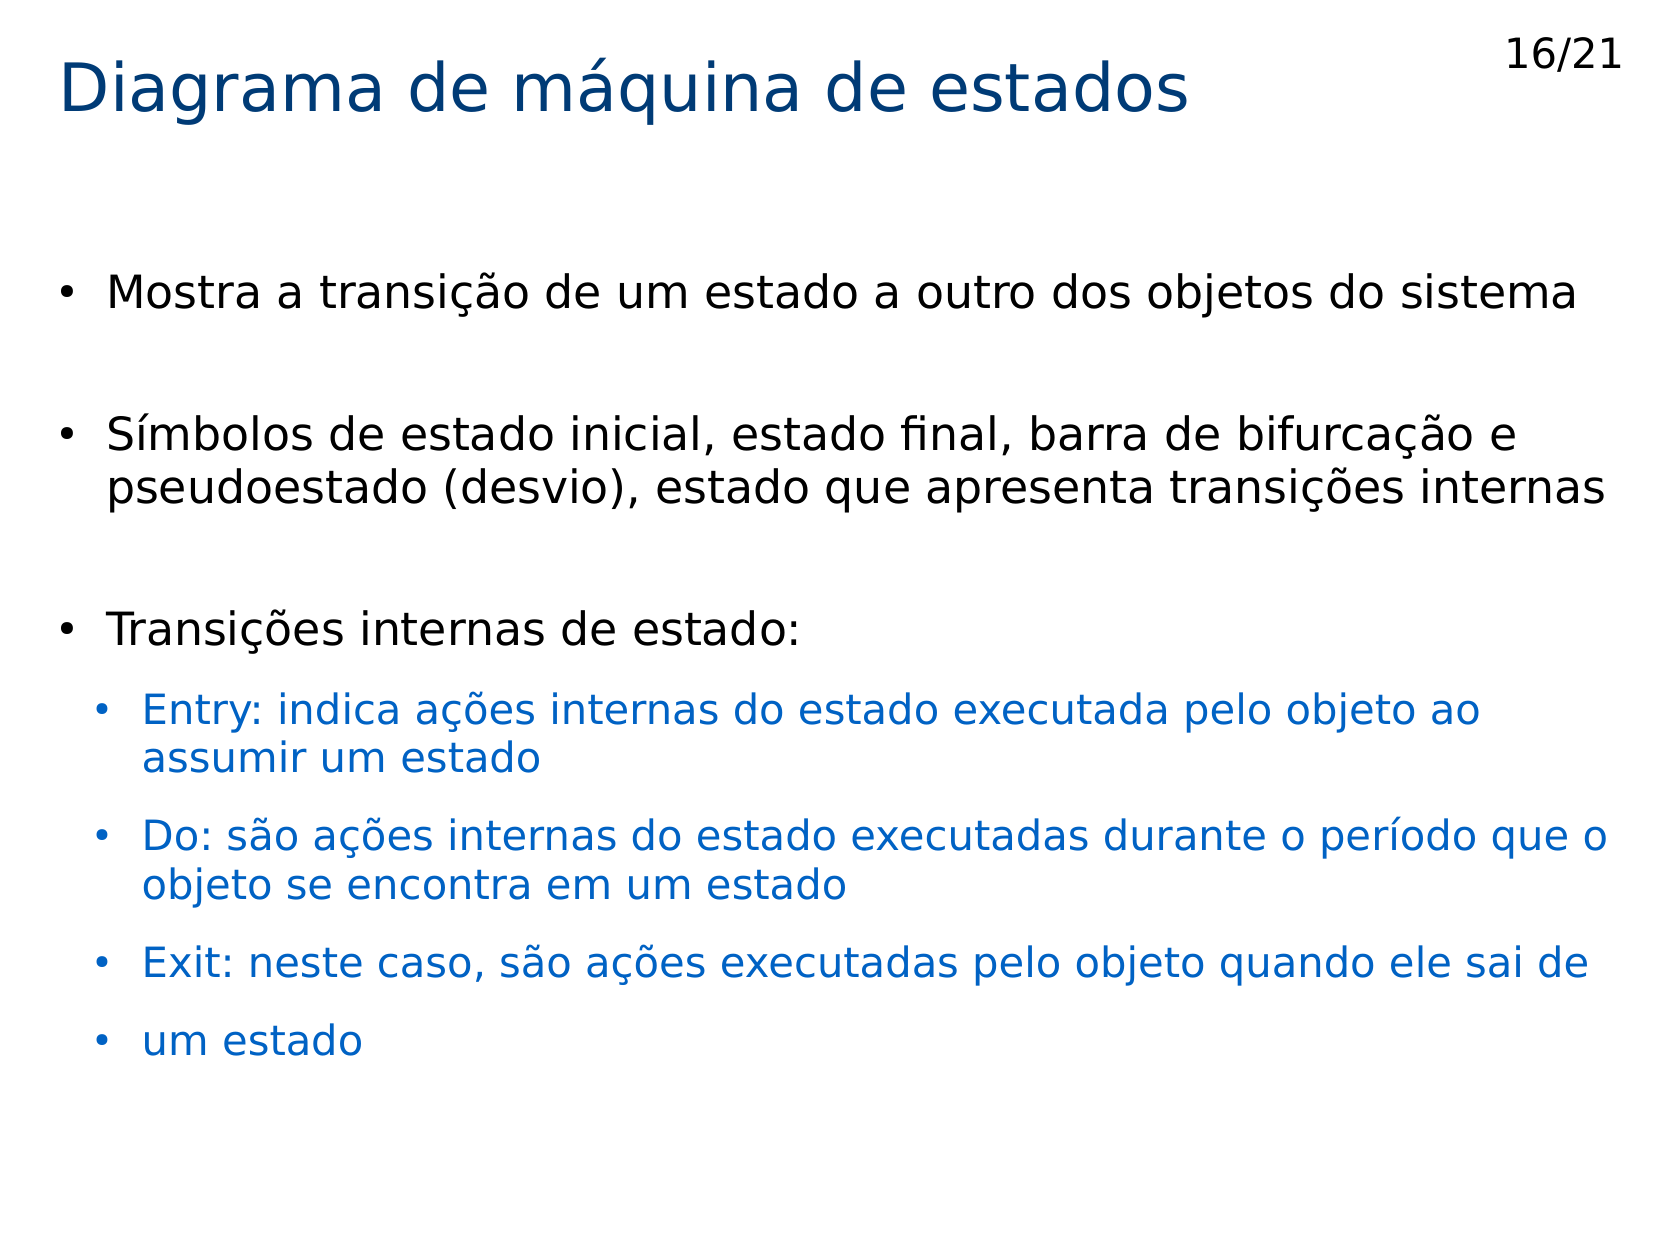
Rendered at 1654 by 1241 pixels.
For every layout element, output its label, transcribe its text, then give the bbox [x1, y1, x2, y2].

title Diagrama de máquina de estados [59, 29, 1506, 148]
list Mostra a transição de um estado a outro dos objetos do sistema Símbolos de estado inicial, estado final, barra de bifurcação e pseudoestado (desvio), estado que apresenta transições internas Transições internas de estado: Entry: indica ações internas do estado executada pelo objeto ao assumir um estado Do: são ações internas do estado executadas durante o período que o objeto se encontra em um estado Exit: neste caso, são ações executadas pelo objeto quando ele sai de um estado [59, 265, 1625, 1211]
